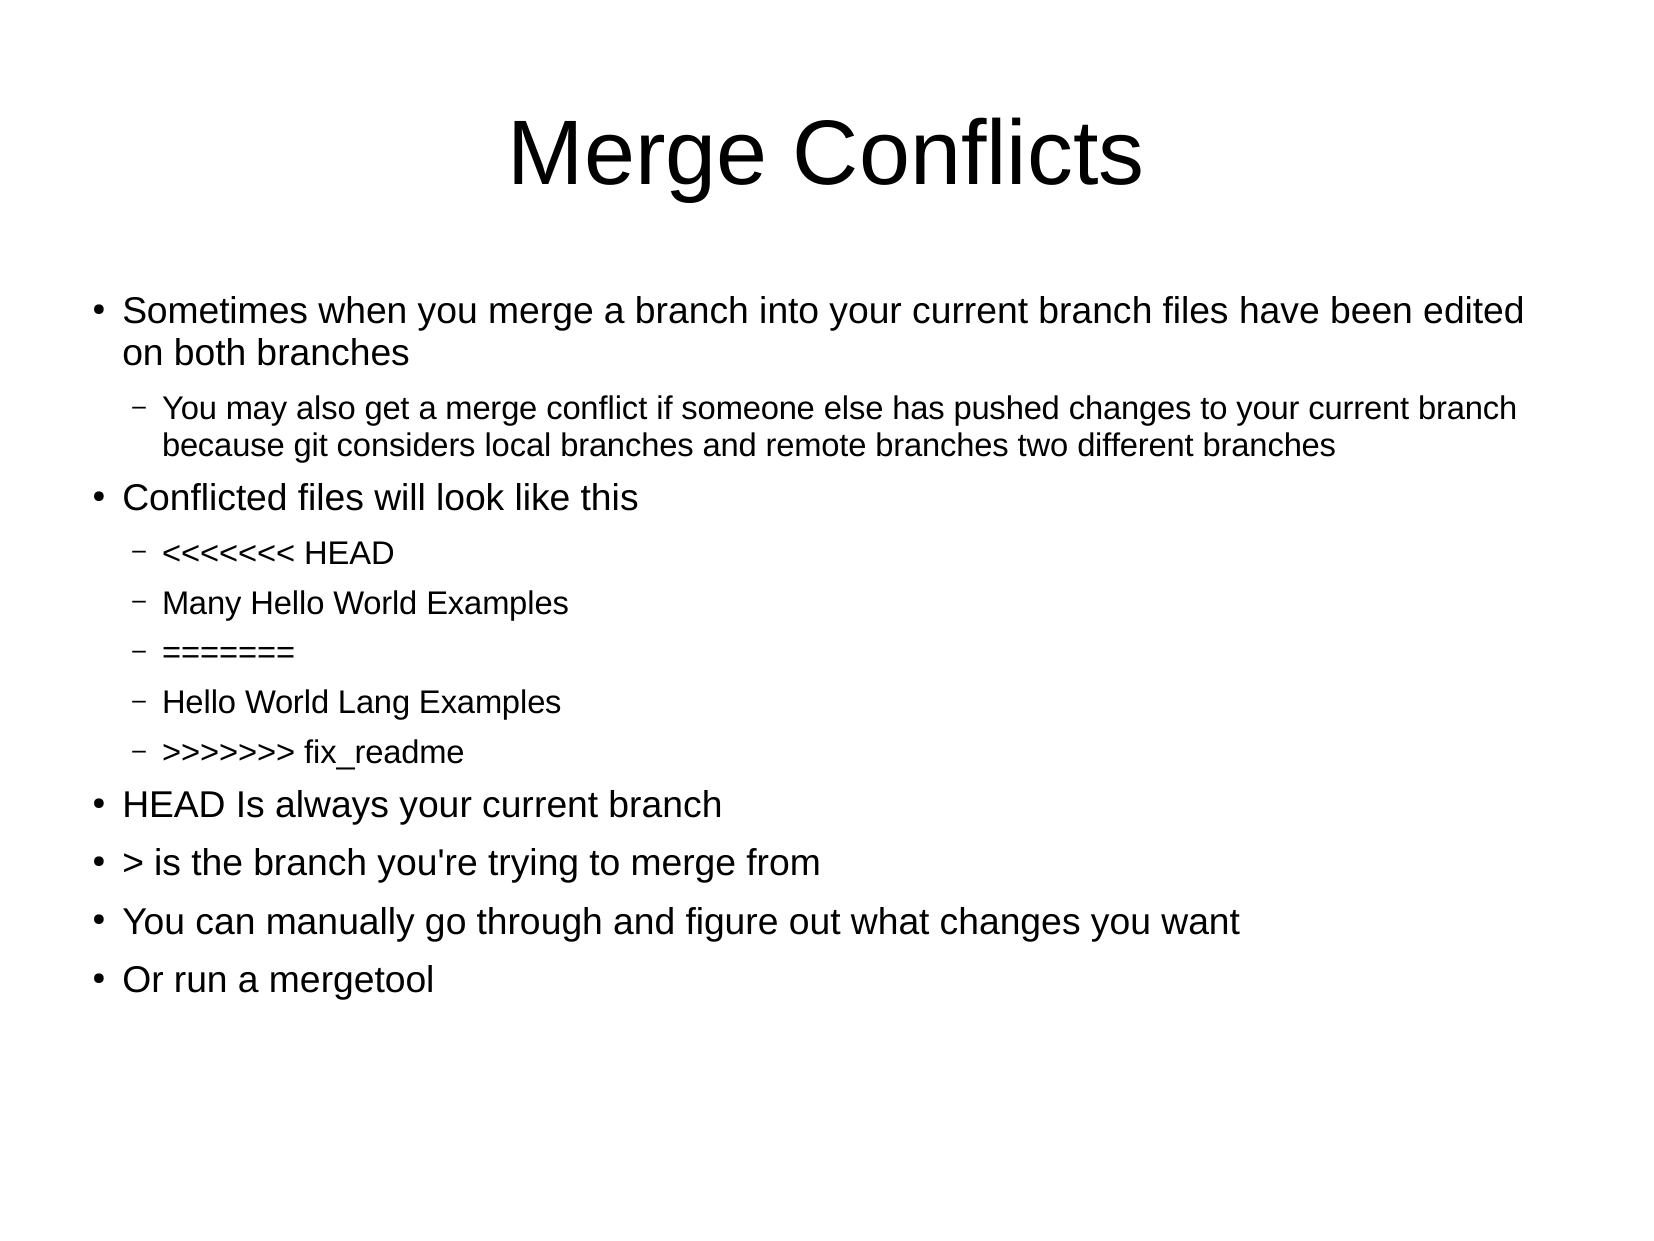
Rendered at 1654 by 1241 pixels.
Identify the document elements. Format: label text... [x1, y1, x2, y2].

title Merge Conflicts [82, 49, 1571, 257]
list Sometimes when you merge a branch into your current branch files have been edited on both branches You may also get a merge conflict if someone else has pushed changes to your current branch because git considers local branches and remote branches two different branches Conflicted files will look like this <<<<<<< HEAD Many Hello World Examples ======= Hello World Lang Examples >>>>>>> fix_readme HEAD Is always your current branch > is the branch you're trying to merge from You can manually go through and figure out what changes you want Or run a mergetool [82, 290, 1571, 1010]
